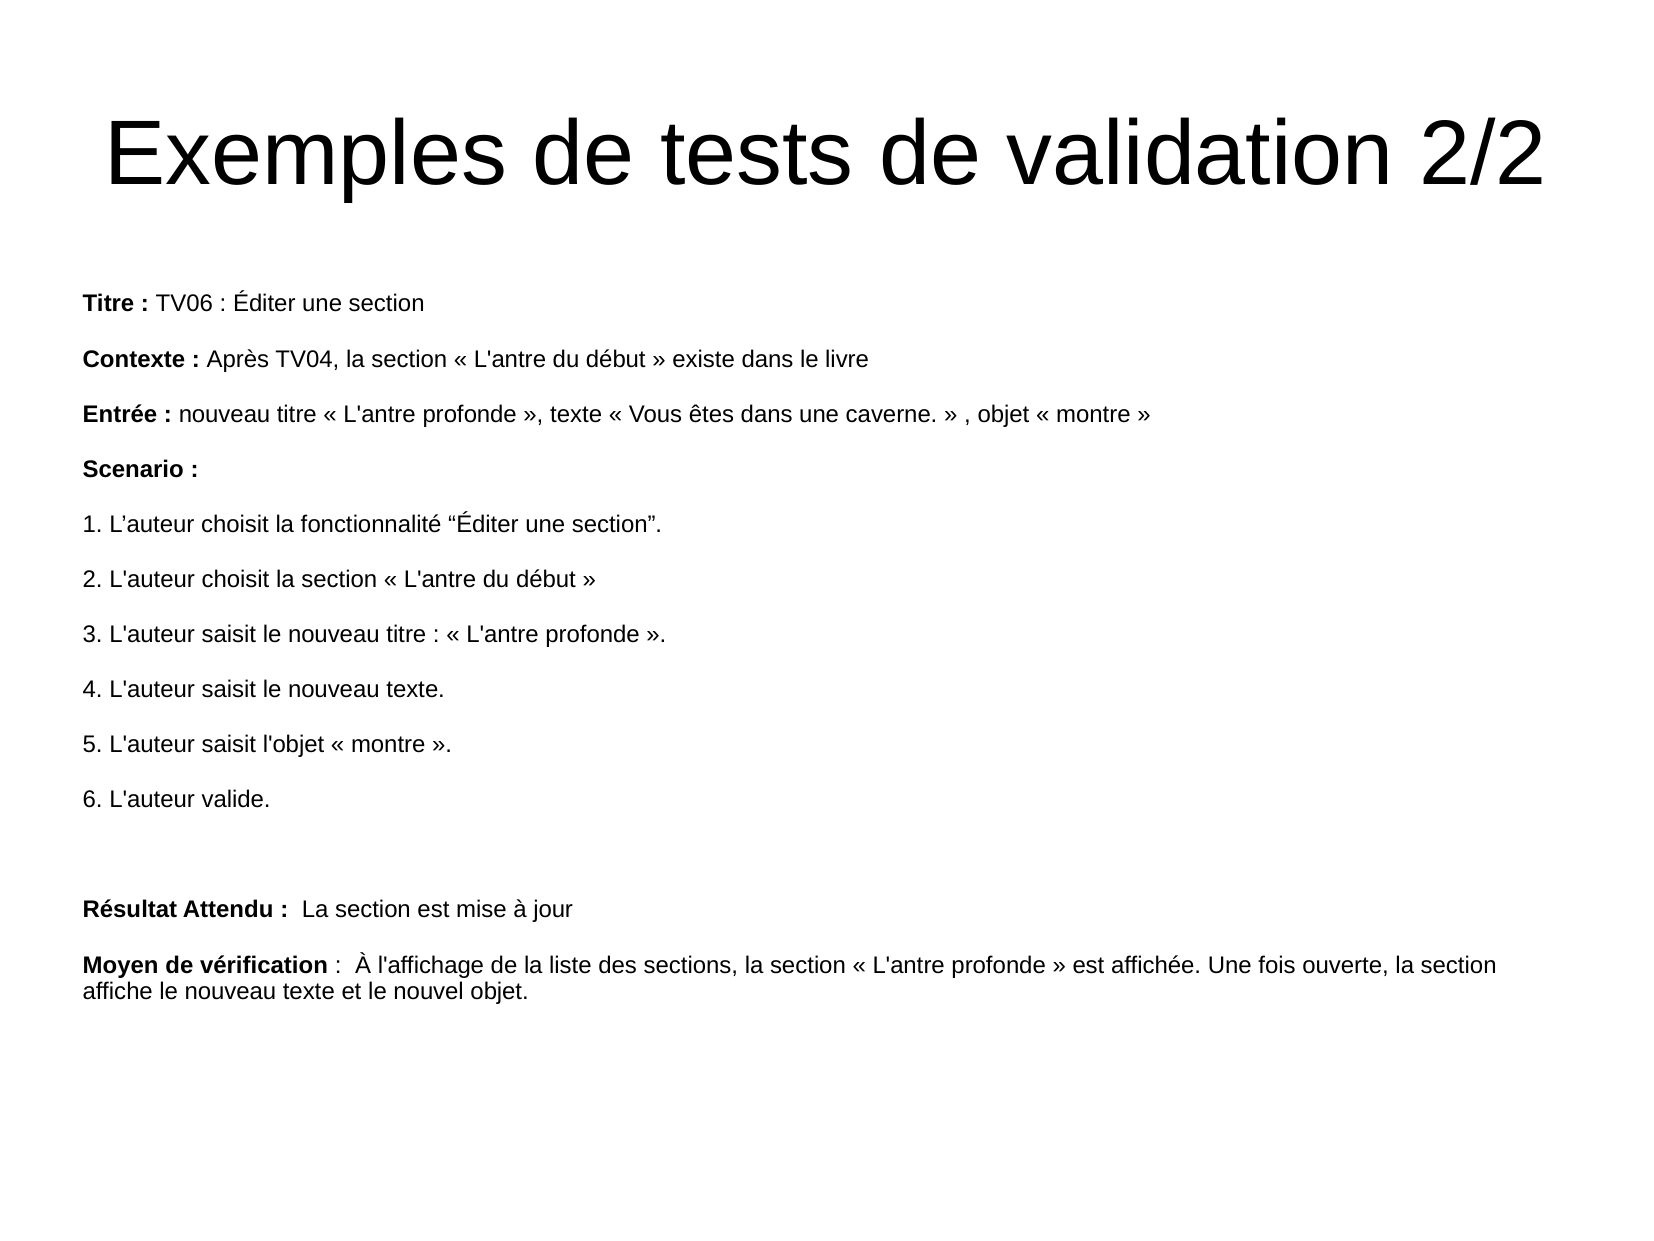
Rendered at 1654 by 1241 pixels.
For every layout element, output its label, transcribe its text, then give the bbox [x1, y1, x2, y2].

title Exemples de tests de validation 2/2 [82, 49, 1571, 257]
list Titre : TV06 : Éditer une section Contexte : Après TV04, la section « L'antre du début » existe dans le livre Entrée : nouveau titre « L'antre profonde », texte « Vous êtes dans une caverne. » , objet « montre » Scenario : 1. L’auteur choisit la fonctionnalité “Éditer une section”. 2. L'auteur choisit la section « L'antre du début » 3. L'auteur saisit le nouveau titre : « L'antre profonde ». 4. L'auteur saisit le nouveau texte. 5. L'auteur saisit l'objet « montre ». 6. L'auteur valide. Résultat Attendu : La section est mise à jour Moyen de vérification : À l'affichage de la liste des sections, la section « L'antre profonde » est affichée. Une fois ouverte, la section affiche le nouveau texte et le nouvel objet. [82, 290, 1571, 1010]
